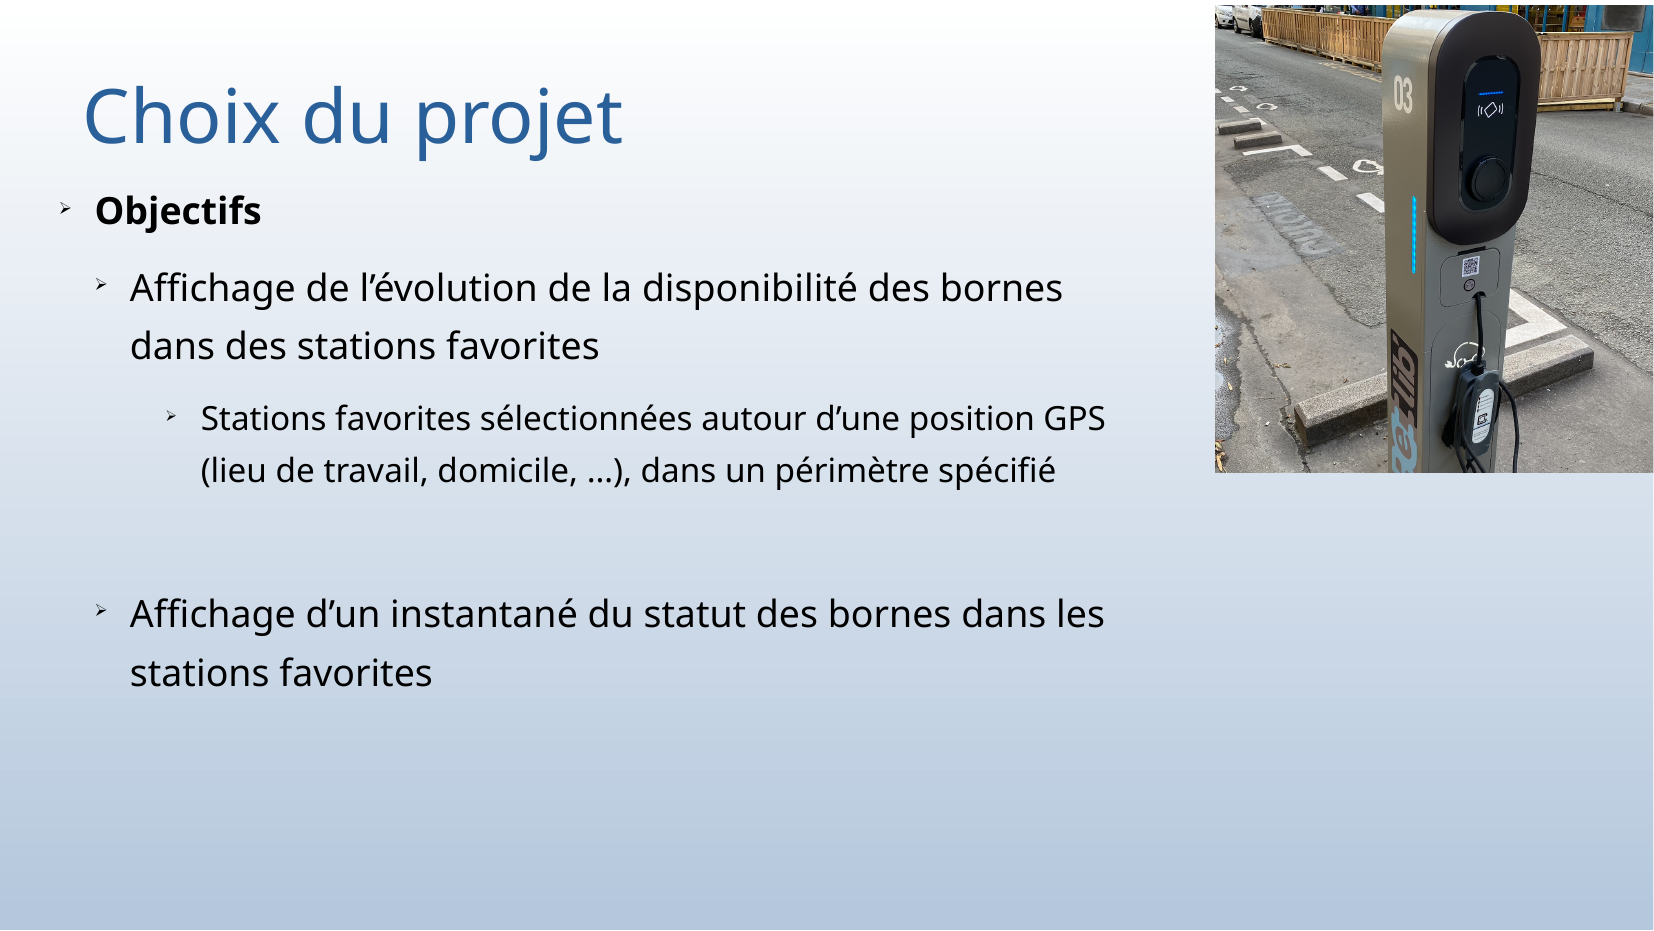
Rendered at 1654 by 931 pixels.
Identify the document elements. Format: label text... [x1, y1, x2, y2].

subtitle Objectifs Affichage de l’évolution de la disponibilité des bornes dans des stations favorites Stations favorites sélectionnées autour d’une position GPS (lieu de travail, domicile, …), dans un périmètre spécifié Affichage d’un instantané du statut des bornes dans les stations favorites [59, 177, 1152, 886]
title Choix du projet [82, 37, 1215, 193]
picture [1215, 5, 1654, 473]
